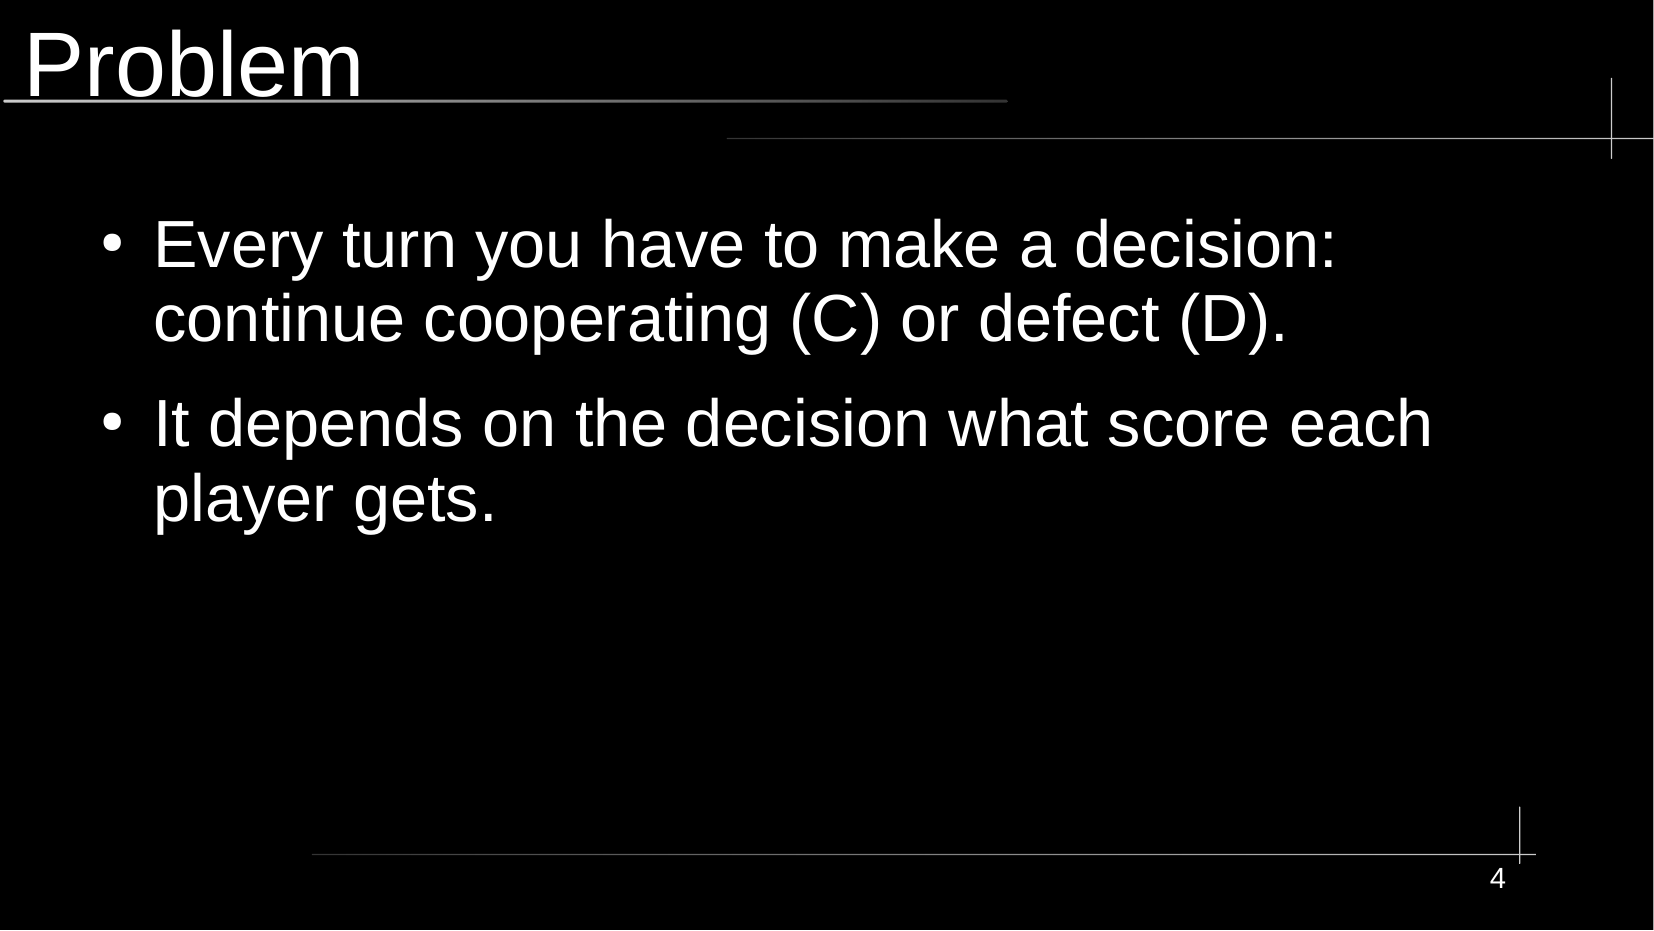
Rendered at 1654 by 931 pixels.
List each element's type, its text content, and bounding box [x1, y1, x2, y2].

title Problem [23, 11, 1589, 119]
list Every turn you have to make a decision: continue cooperating (C) or defect (D). It depends on the decision what score each player gets. [82, 206, 1595, 857]
